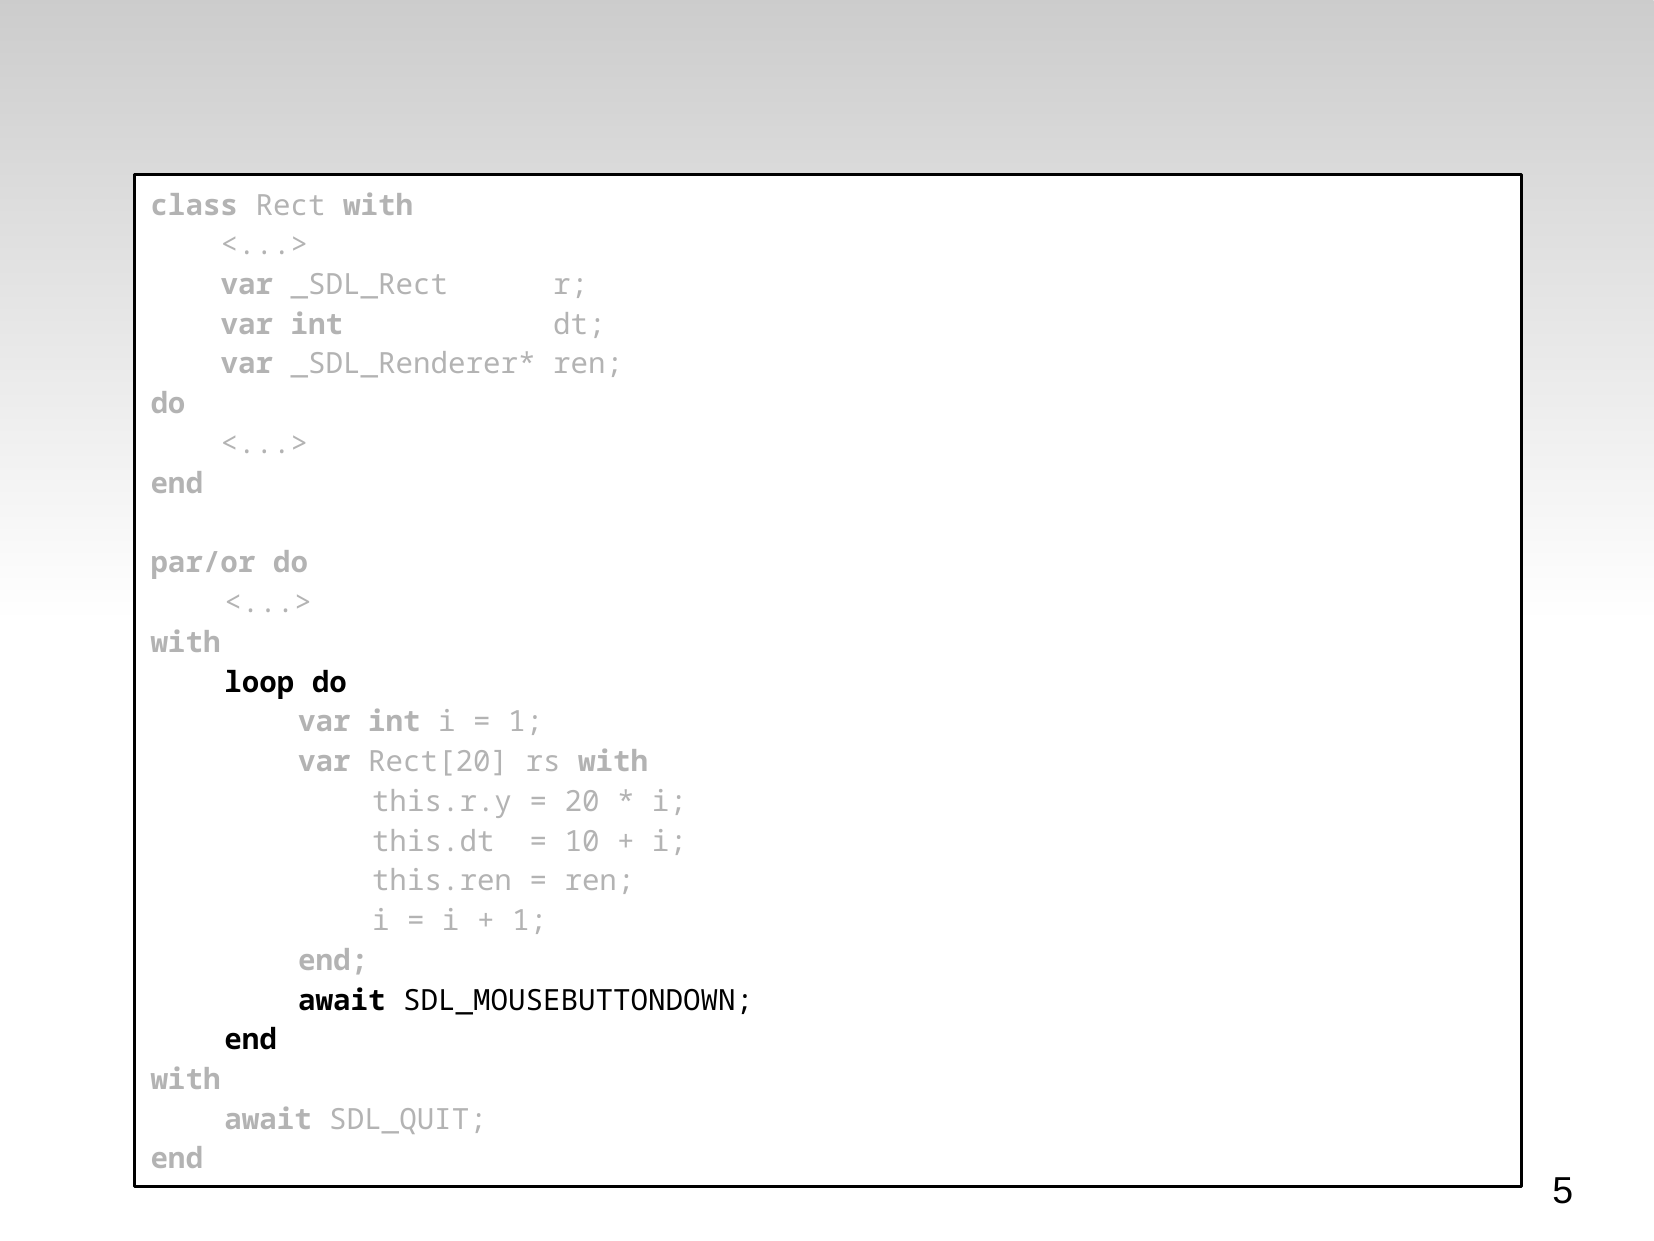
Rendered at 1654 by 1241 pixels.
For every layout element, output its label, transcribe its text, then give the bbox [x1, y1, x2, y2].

text_box class Rect with <...> var _SDL_Rect r; var int dt; var _SDL_Renderer* ren; do <...> end par/or do <...> with loop do var int i = 1; var Rect[20] rs with this.r.y = 20 * i; this.dt = 10 + i; this.ren = ren; i = i + 1; end; await SDL_MOUSEBUTTONDOWN; end with await SDL_QUIT; end [134, 174, 1522, 1062]
text_box 5 [1537, 1162, 1588, 1220]
